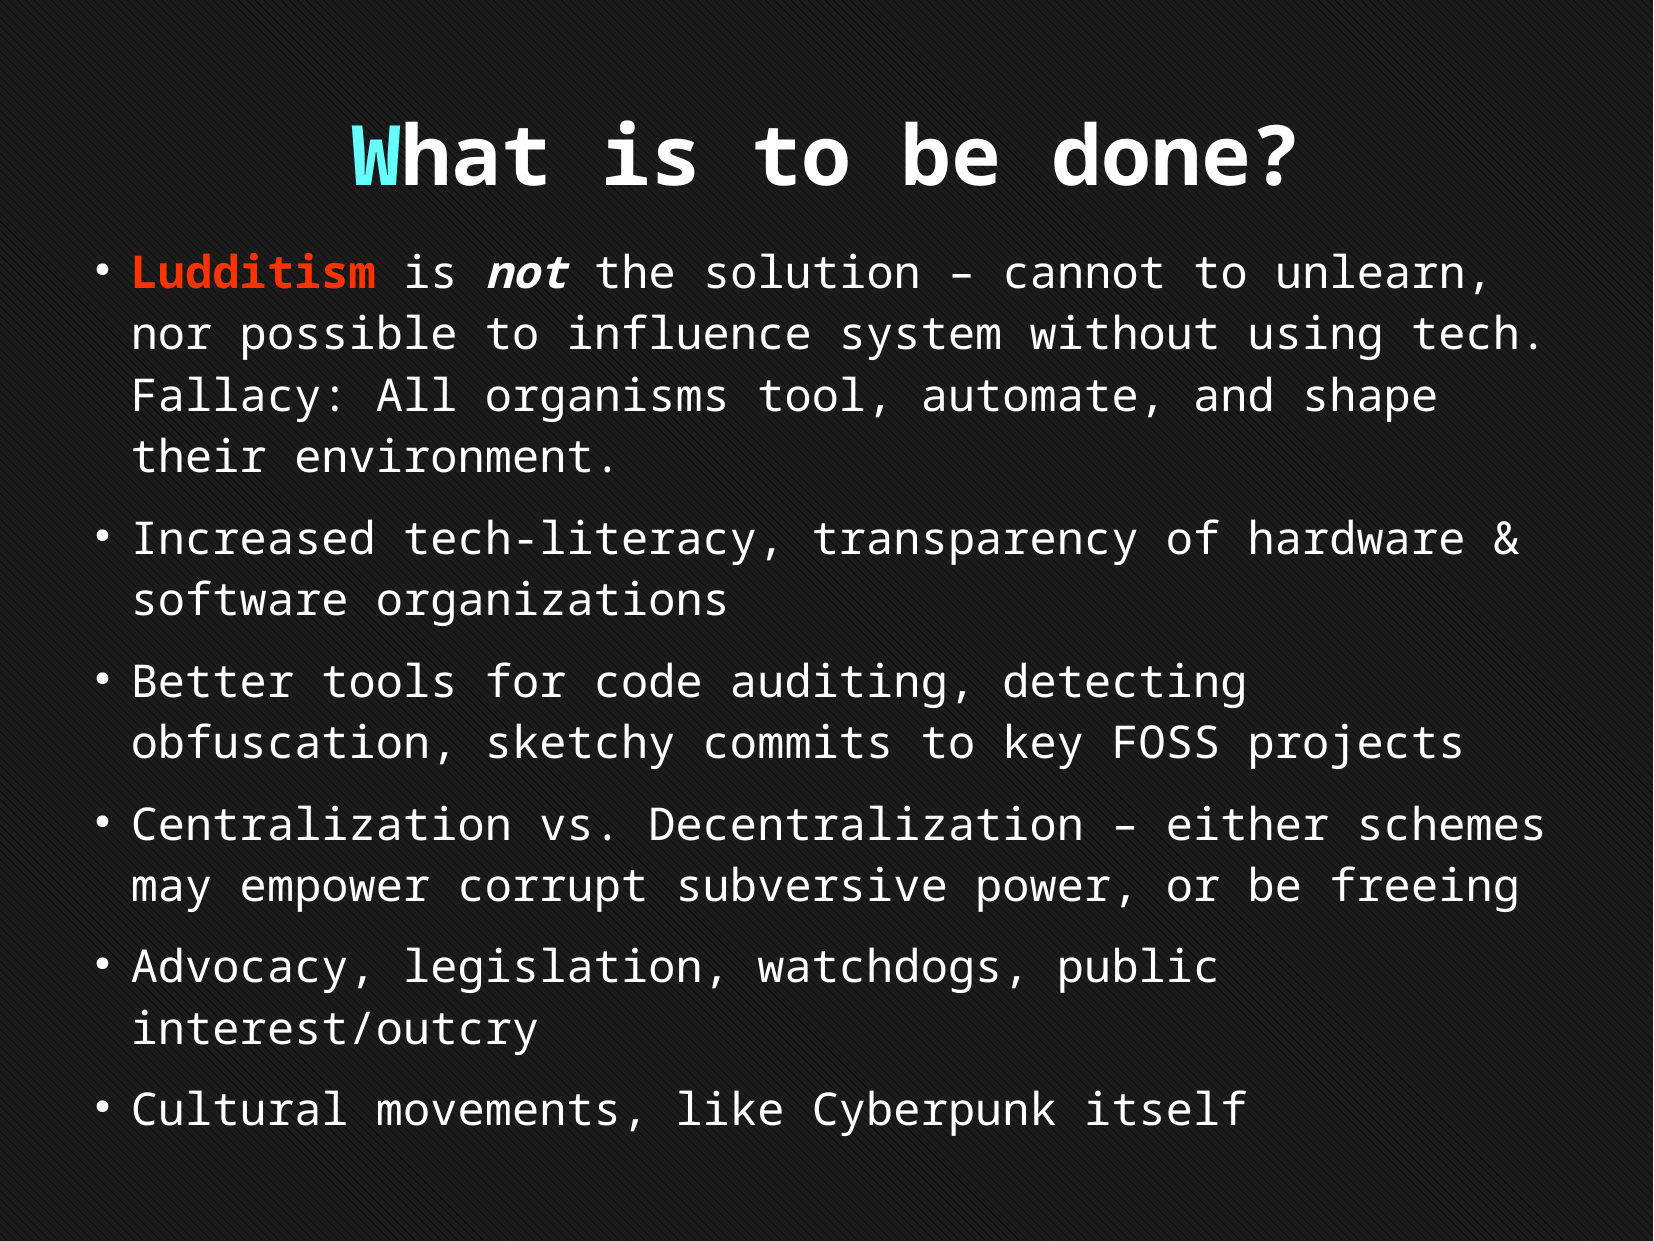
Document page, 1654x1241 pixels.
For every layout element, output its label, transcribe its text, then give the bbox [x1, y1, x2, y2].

title What is to be done? [82, 49, 1571, 240]
list Ludditism is not the solution – cannot to unlearn, nor possible to influence system without using tech. Fallacy: All organisms tool, automate, and shape their environment. Increased tech-literacy, transparency of hardware & software organizations Better tools for code auditing, detecting obfuscation, sketchy commits to key FOSS projects Centralization vs. Decentralization – either schemes may empower corrupt subversive power, or be freeing Advocacy, legislation, watchdogs, public interest/outcry Cultural movements, like Cyberpunk itself [82, 240, 1571, 1156]
